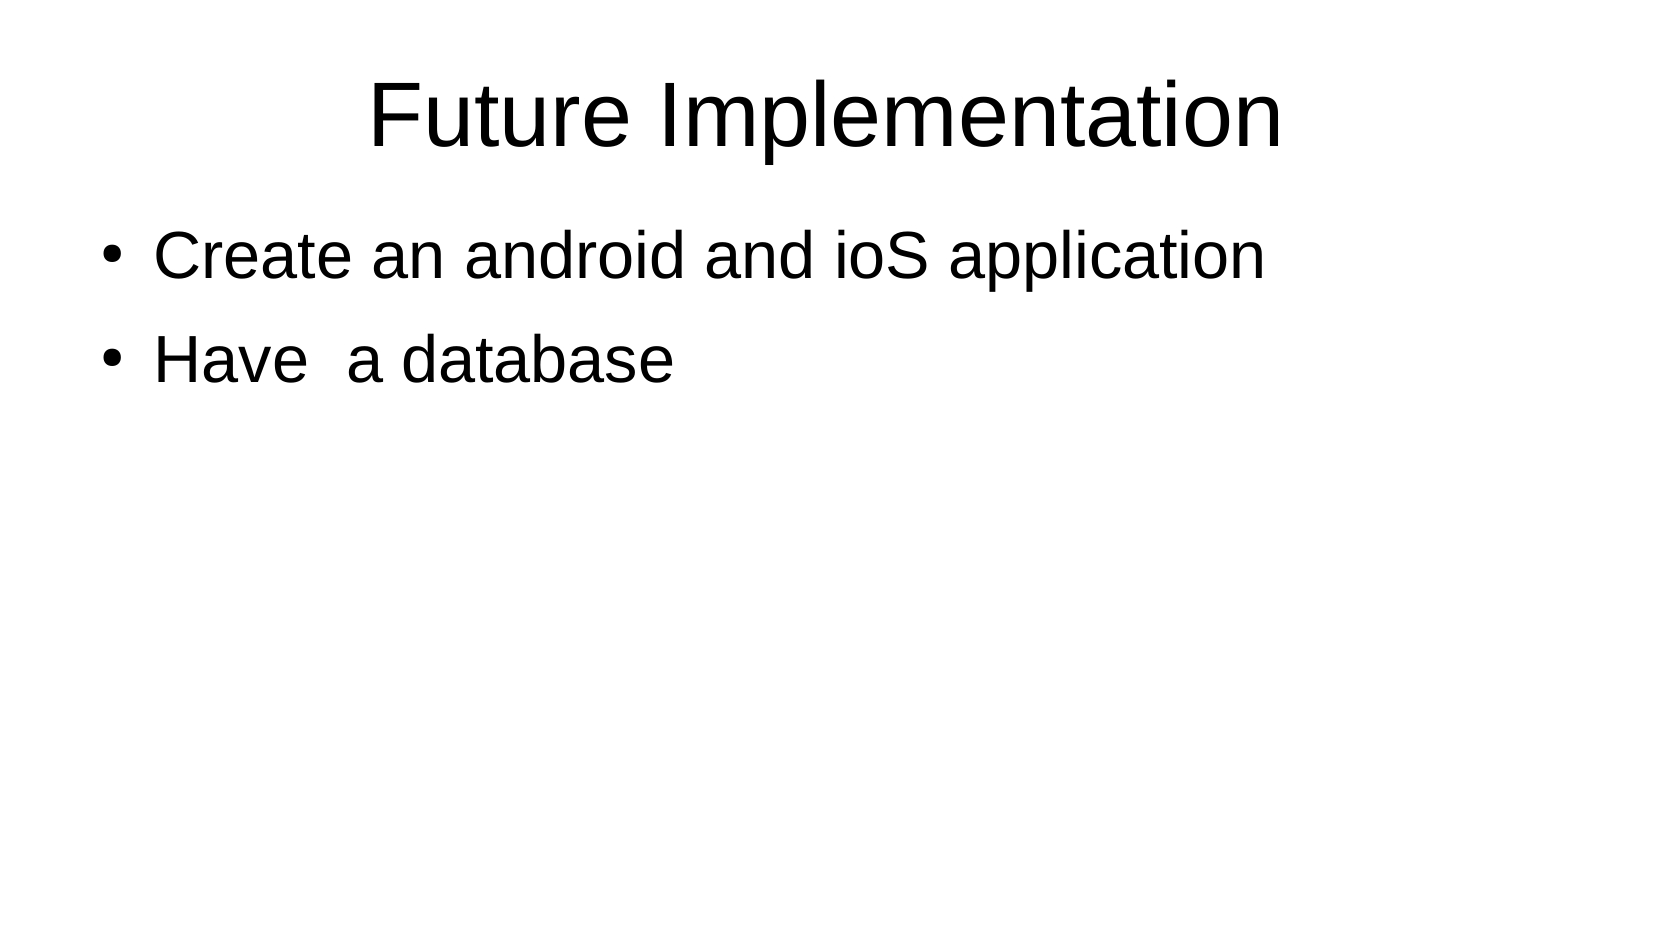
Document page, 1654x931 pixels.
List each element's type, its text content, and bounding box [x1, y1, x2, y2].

list Create an android and ioS application Have a database [82, 217, 1571, 758]
title Future Implementation [82, 37, 1571, 193]
